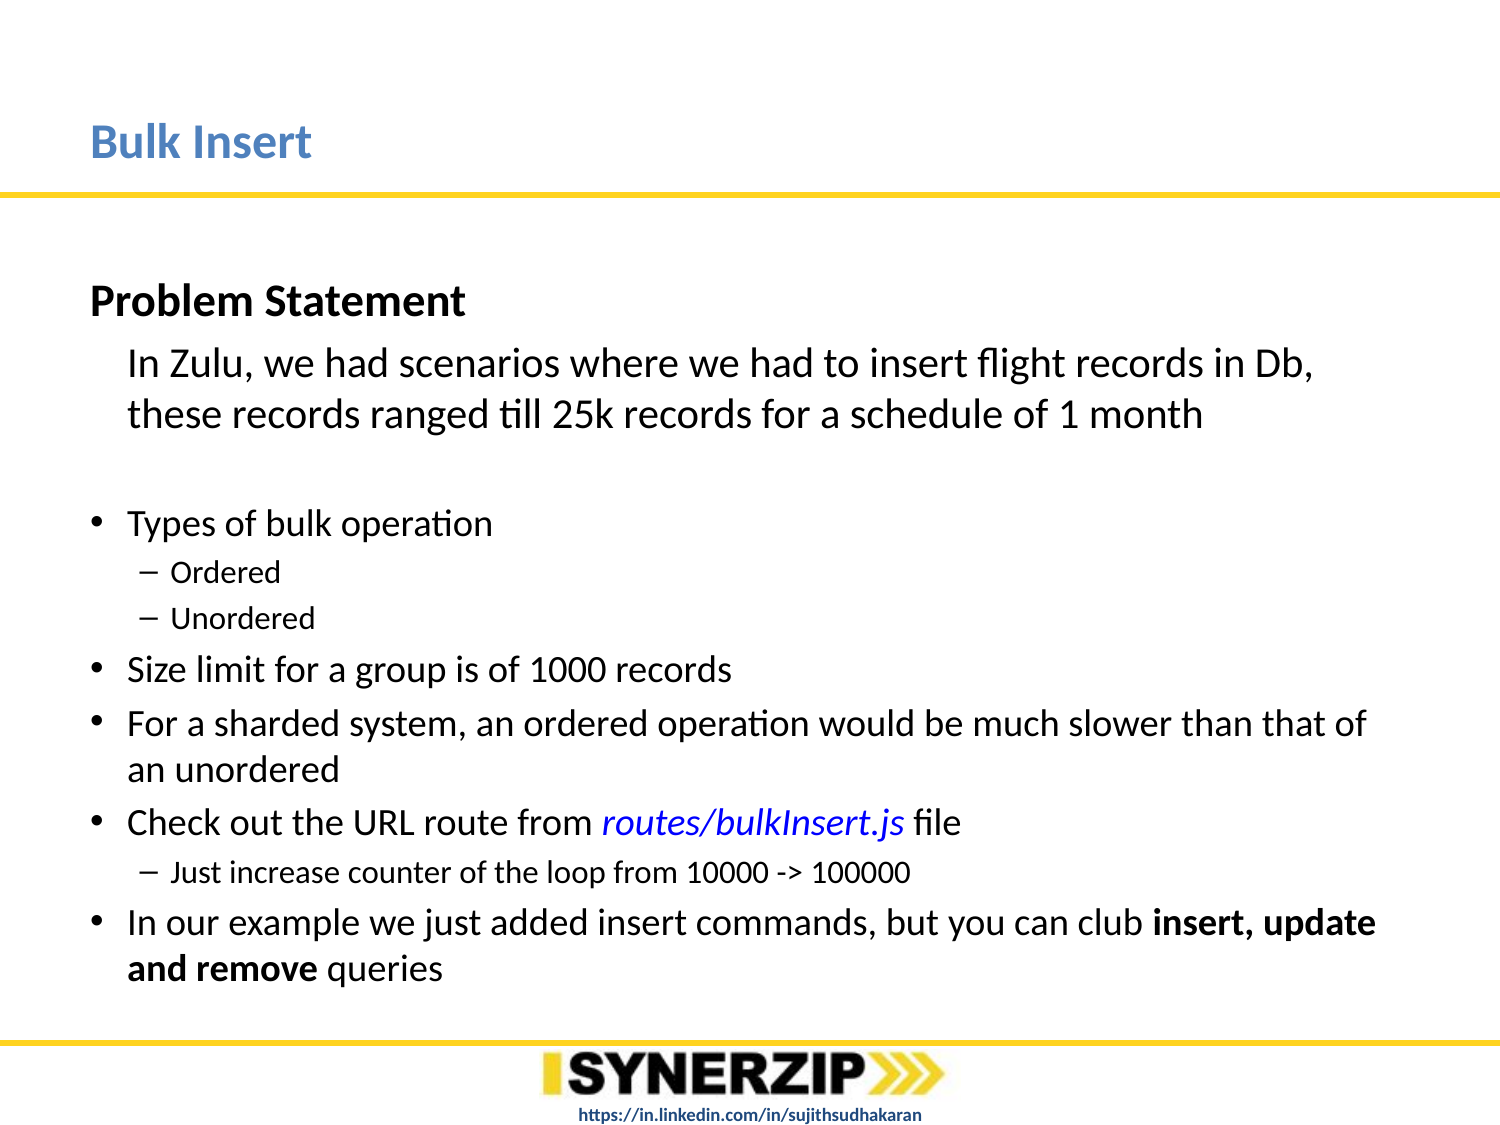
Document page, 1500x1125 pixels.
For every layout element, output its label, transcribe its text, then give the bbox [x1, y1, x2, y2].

text_box https://in.linkedin.com/in/sujithsudhakaran [500, 1090, 1000, 1125]
title Bulk Insert [75, 45, 1425, 233]
picture [539, 1049, 961, 1090]
list Problem Statement In Zulu, we had scenarios where we had to insert flight records in Db, these records ranged till 25k records for a schedule of 1 month Types of bulk operation Ordered Unordered Size limit for a group is of 1000 records For a sharded system, an ordered operation would be much slower than that of an unordered Check out the URL route from routes/bulkInsert.js file Just increase counter of the loop from 10000 -> 100000 In our example we just added insert commands, but you can club insert, update and remove queries [75, 262, 1425, 1005]
